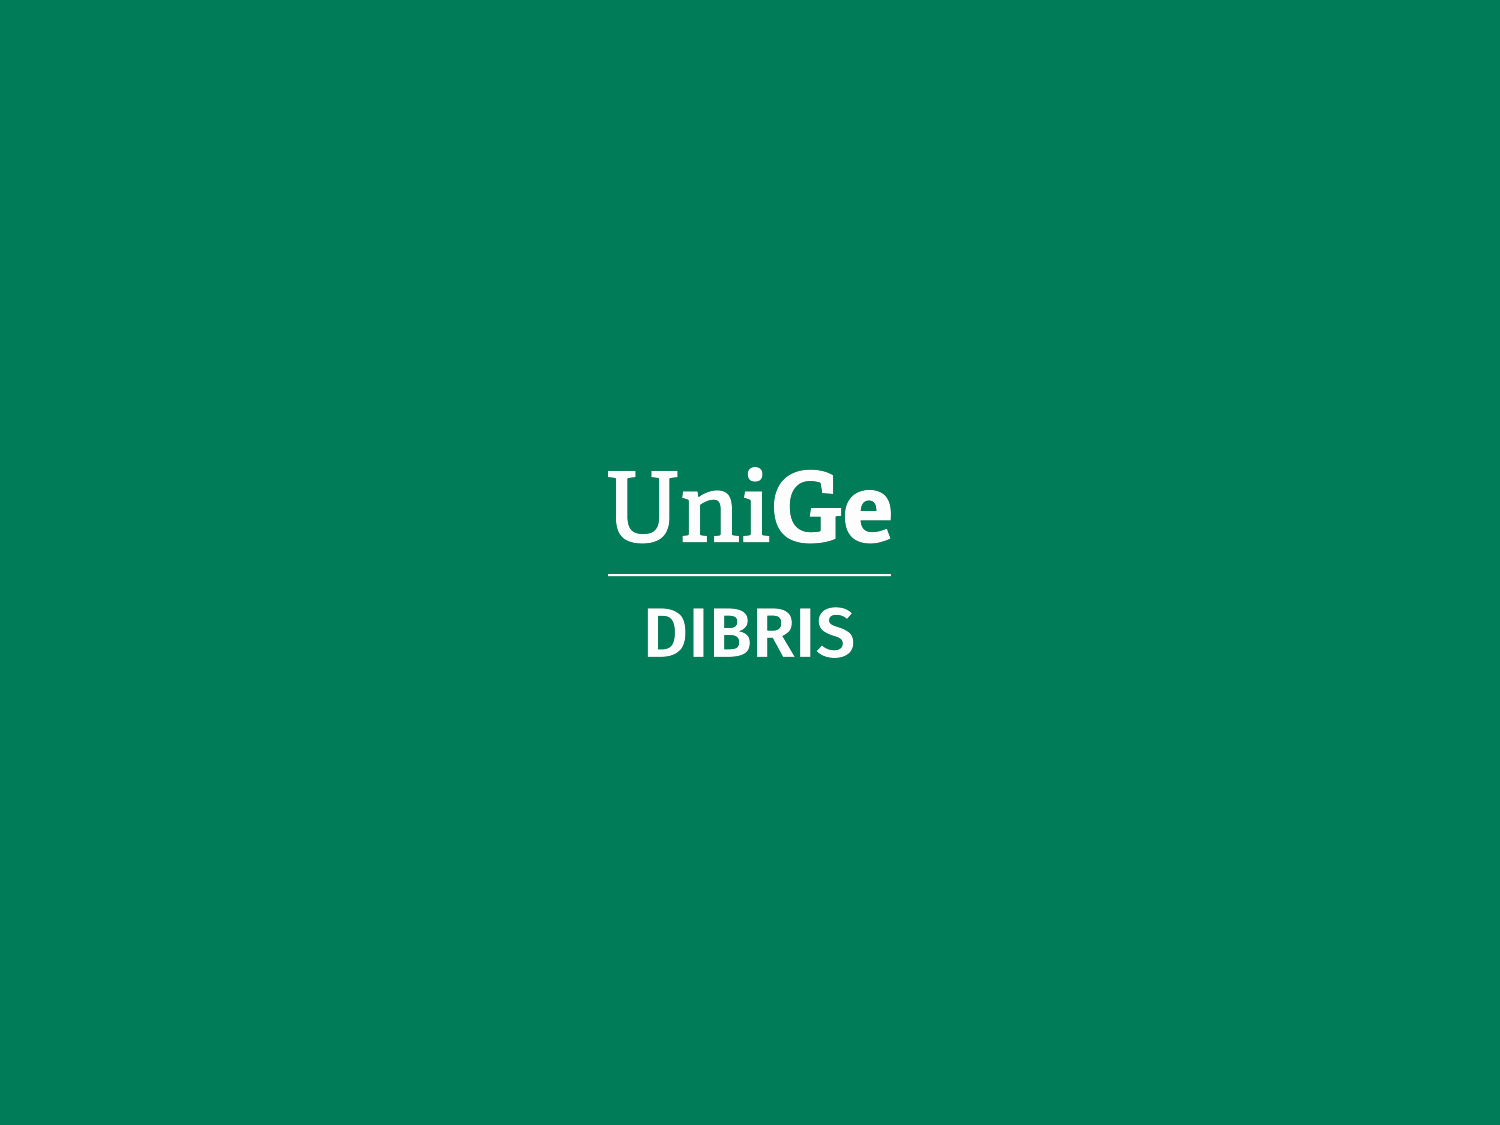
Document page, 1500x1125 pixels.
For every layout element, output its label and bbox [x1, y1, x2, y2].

picture [608, 467, 891, 658]
